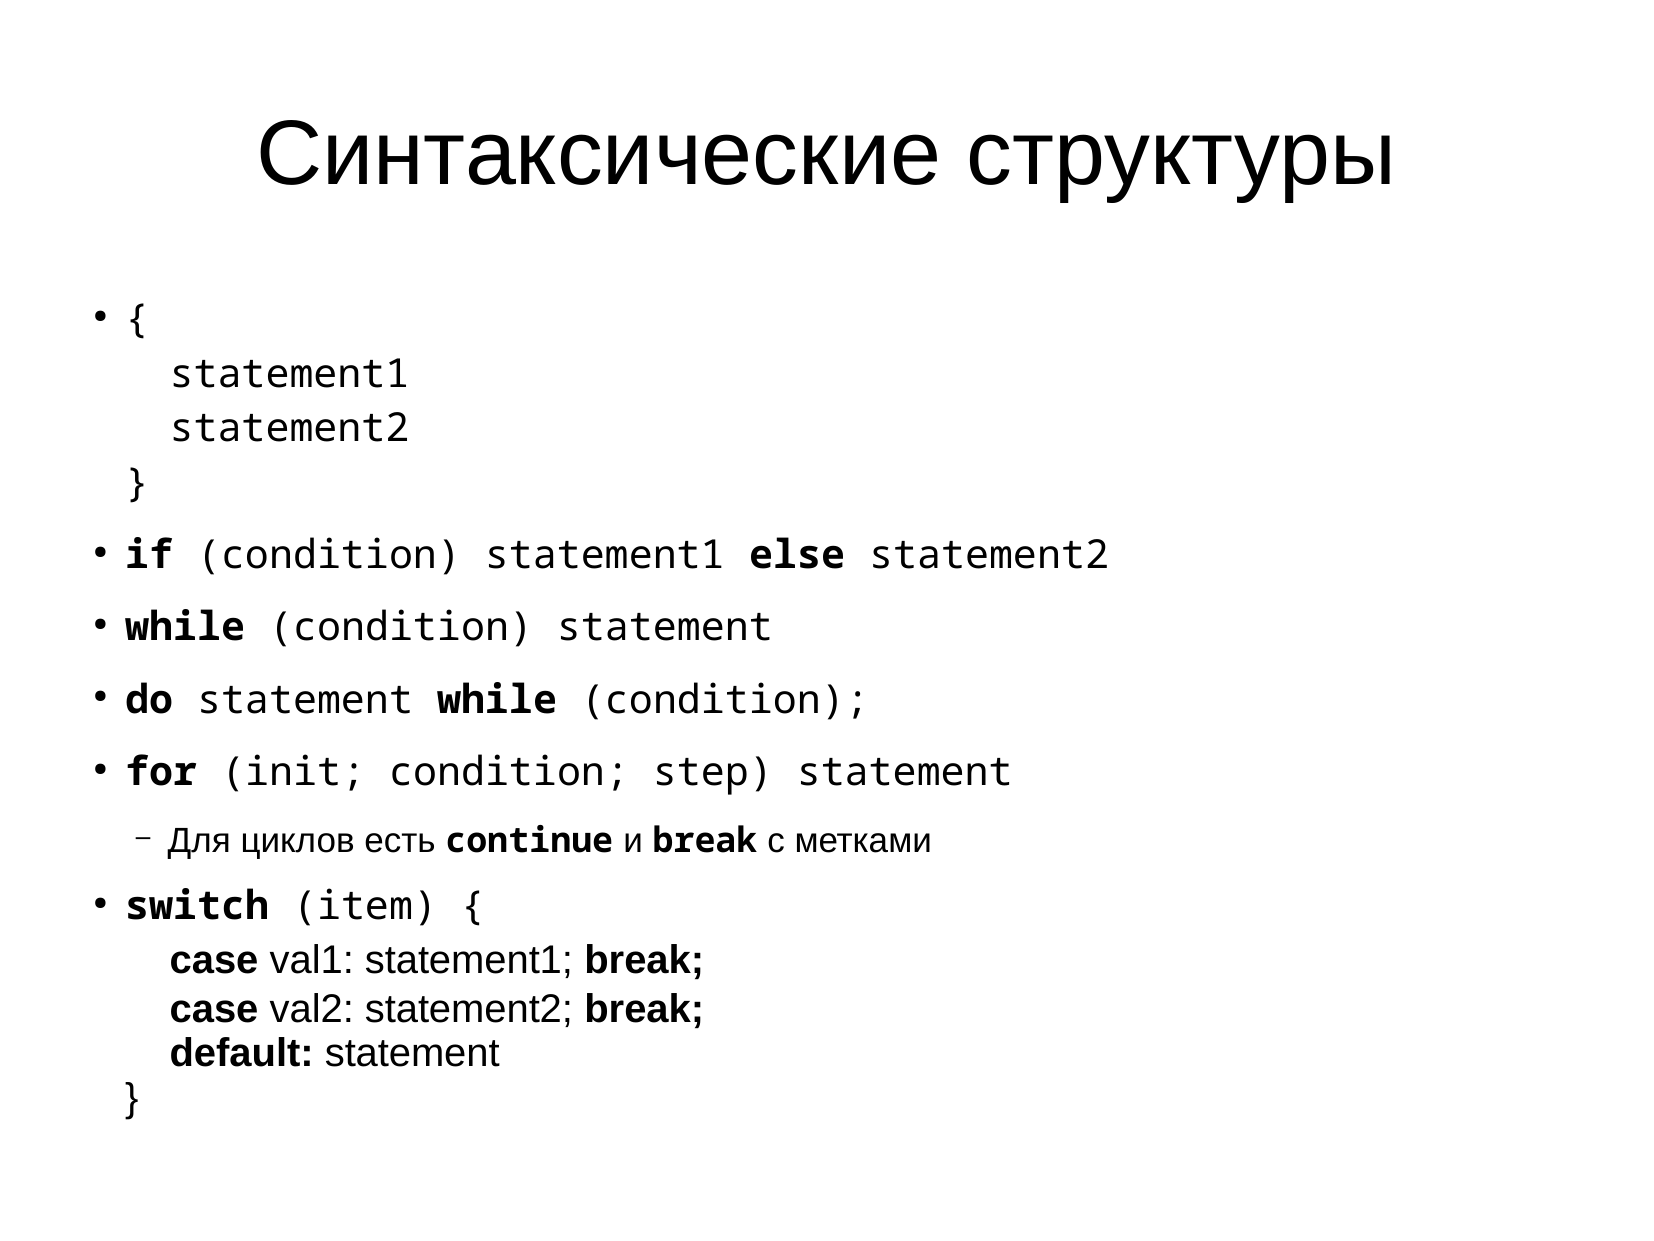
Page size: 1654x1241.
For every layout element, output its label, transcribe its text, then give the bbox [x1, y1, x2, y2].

title Синтаксические структуры [82, 49, 1571, 257]
list { statement1 statement2 } if (condition) statement1 else statement2 while (condition) statement do statement while (condition); for (init; condition; step) statement Для циклов есть continue и break с метками switch (item) { case val1: statement1; break; case val2: statement2; break; default: statement } [82, 290, 1571, 1134]
